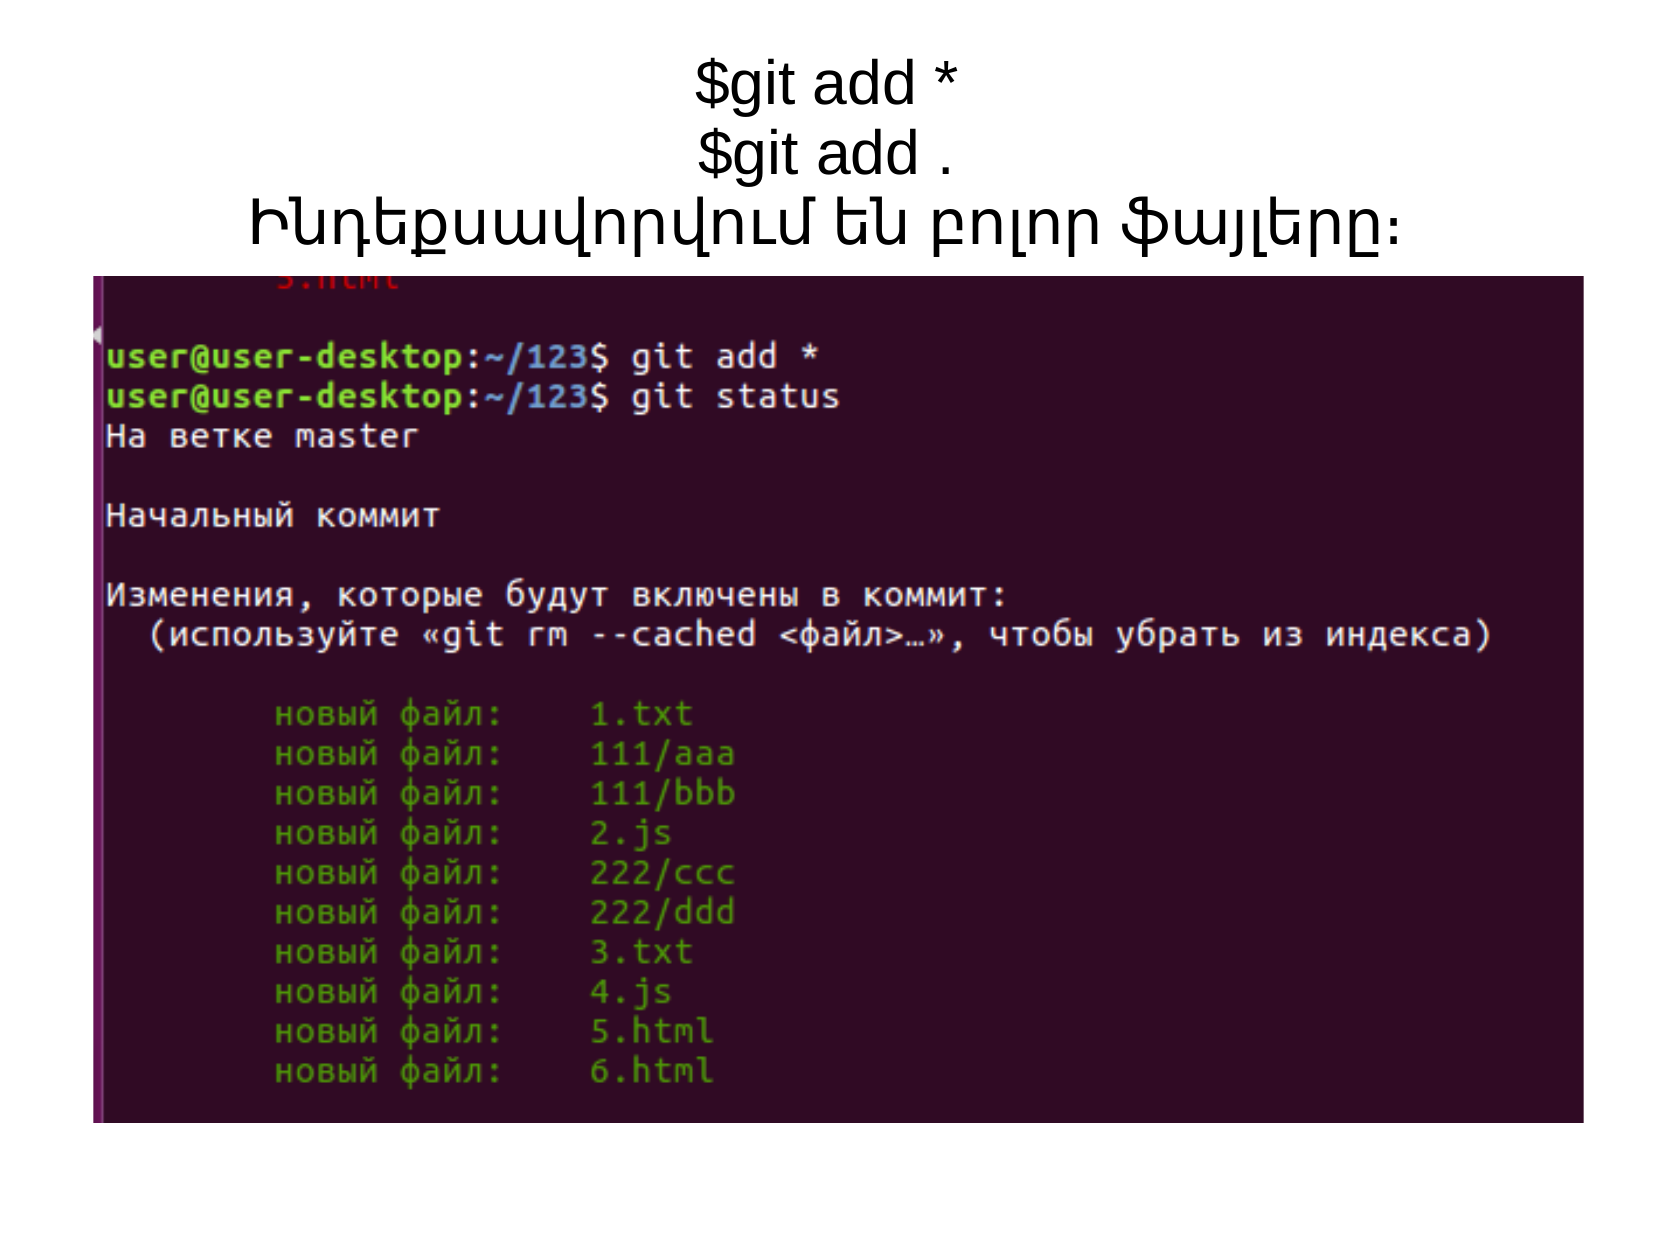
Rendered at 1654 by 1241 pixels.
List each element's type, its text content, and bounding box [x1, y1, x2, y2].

title $git add * $git add . Ինդեքսավորվում են բոլոր ֆայլերը։ [82, 48, 1571, 258]
picture [93, 276, 1584, 1123]
